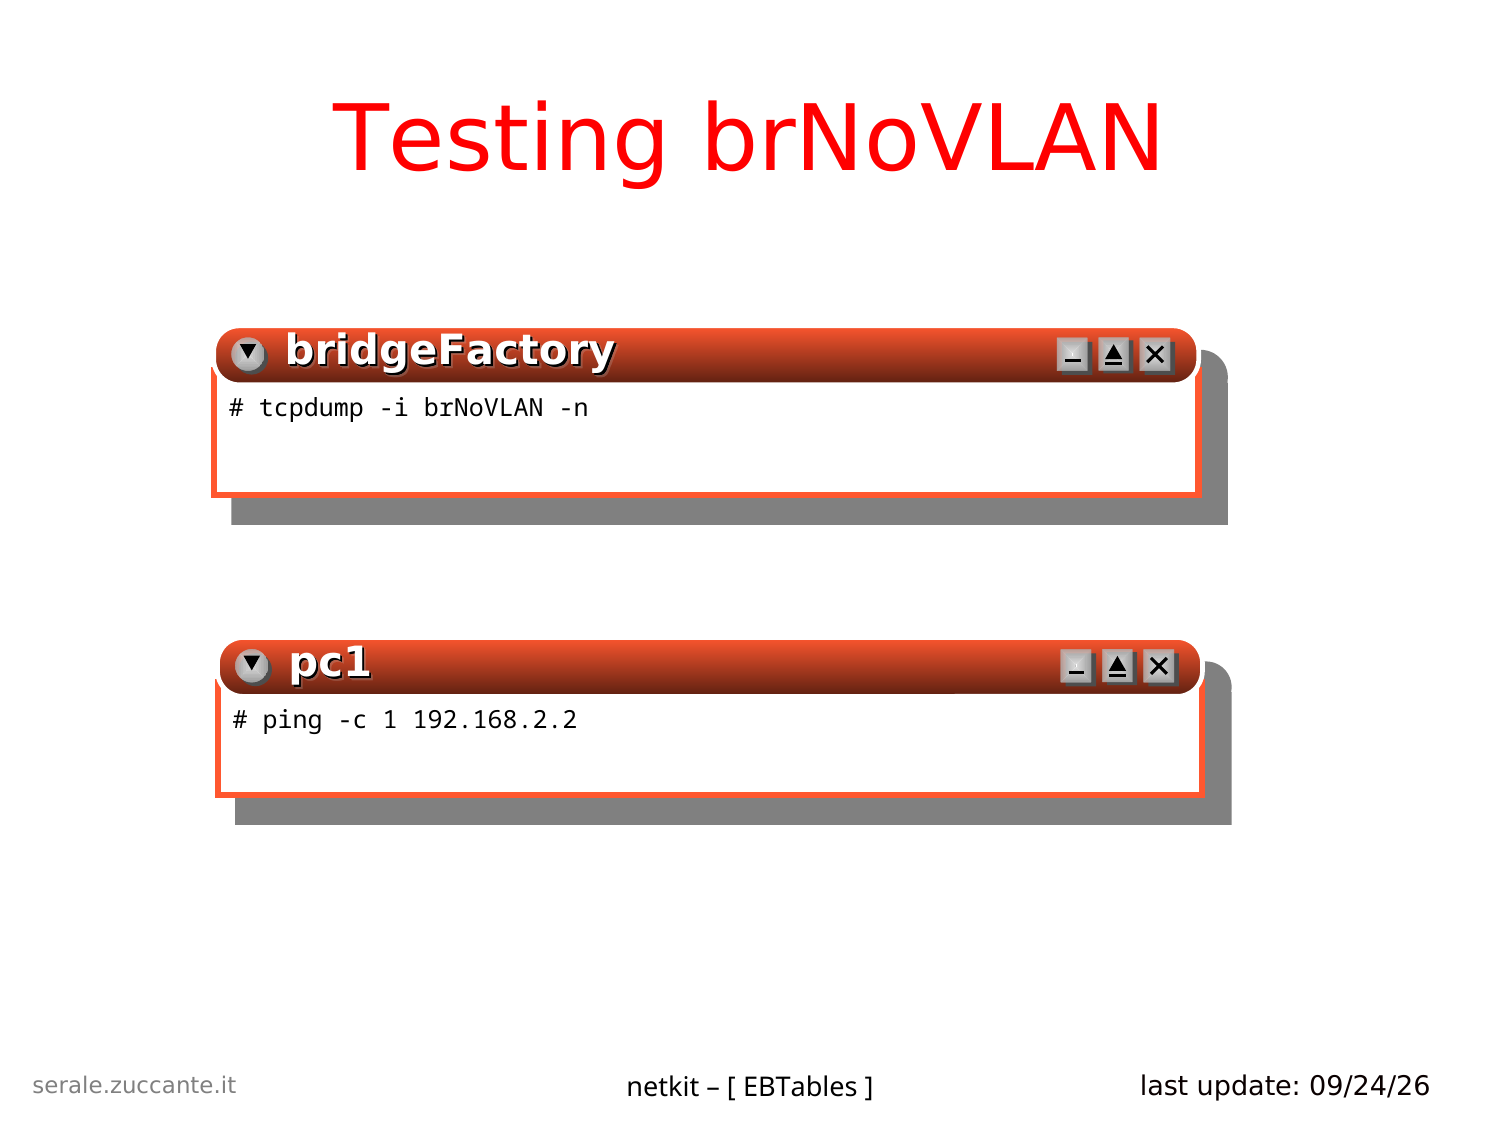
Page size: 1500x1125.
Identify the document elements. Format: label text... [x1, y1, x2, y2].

title Testing brNoVLAN [75, 28, 1426, 250]
text_box pc1 [288, 637, 1025, 697]
text_box # ping -c 1 192.168.2.2 [217, 682, 1203, 795]
text_box # tcpdump -i brNoVLAN -n [214, 370, 1199, 496]
text_box [235, 637, 1232, 825]
text_box [213, 325, 284, 385]
text_box bridgeFactory [284, 325, 1022, 385]
text_box [217, 637, 288, 697]
text_box [231, 325, 1228, 525]
